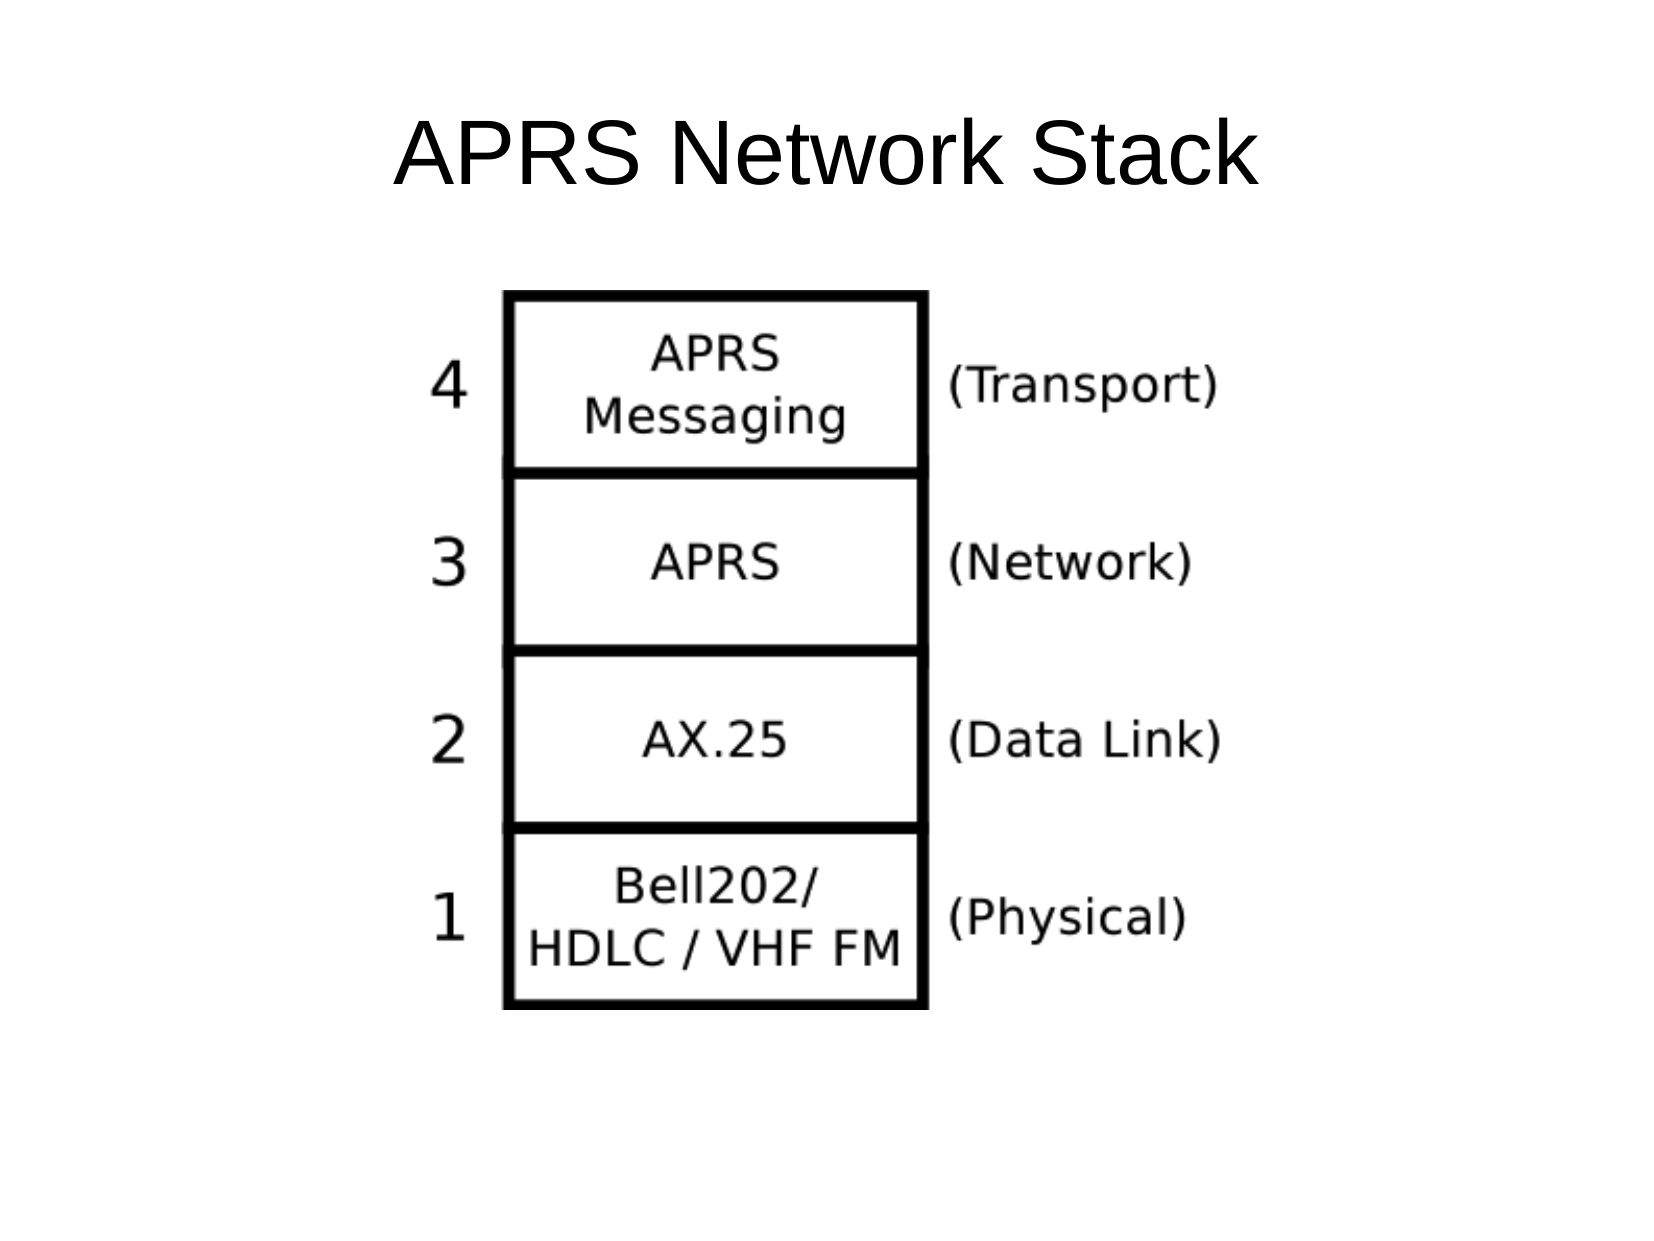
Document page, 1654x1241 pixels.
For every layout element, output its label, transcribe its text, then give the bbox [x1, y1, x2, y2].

picture [429, 290, 1224, 1010]
title APRS Network Stack [82, 49, 1571, 257]
